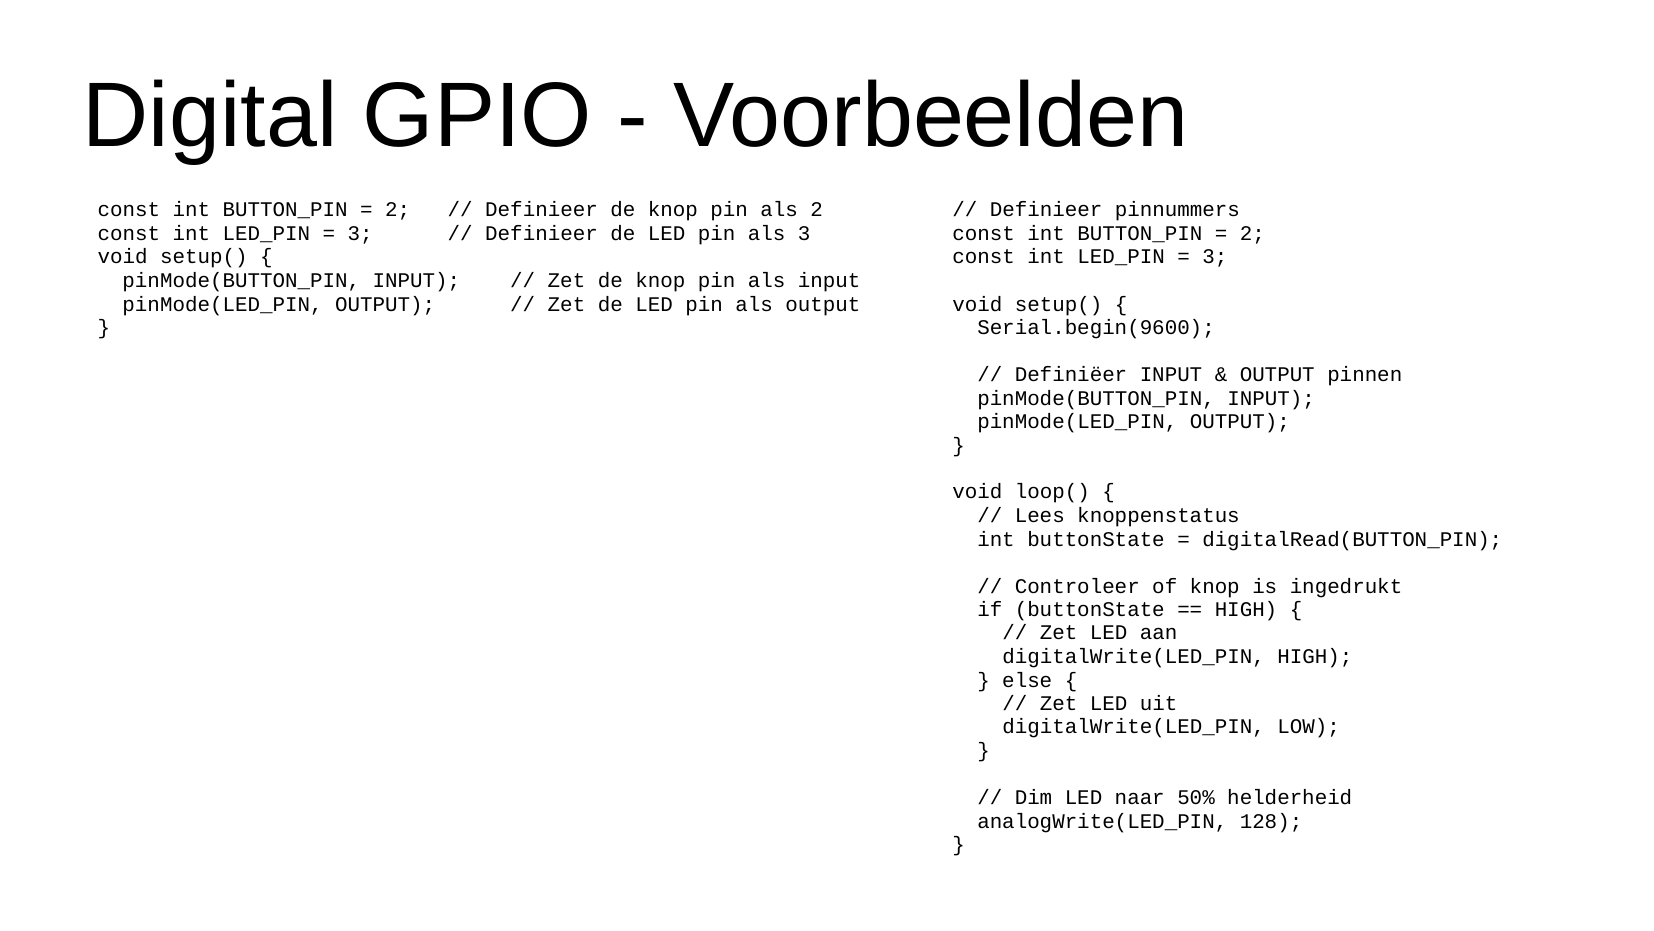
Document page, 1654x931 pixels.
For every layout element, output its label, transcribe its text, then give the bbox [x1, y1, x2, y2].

text_box const int BUTTON_PIN = 2; // Definieer de knop pin als 2 const int LED_PIN = 3; // Definieer de LED pin als 3 void setup() { pinMode(BUTTON_PIN, INPUT); // Zet de knop pin als input pinMode(LED_PIN, OUTPUT); // Zet de LED pin als output } [82, 192, 875, 349]
text_box // Definieer pinnummers const int BUTTON_PIN = 2; const int LED_PIN = 3; void setup() { Serial.begin(9600); // Definiëer INPUT & OUTPUT pinnen pinMode(BUTTON_PIN, INPUT); pinMode(LED_PIN, OUTPUT); } void loop() { // Lees knoppenstatus int buttonState = digitalRead(BUTTON_PIN); // Controleer of knop is ingedrukt if (buttonState == HIGH) { // Zet LED aan digitalWrite(LED_PIN, HIGH); } else { // Zet LED uit digitalWrite(LED_PIN, LOW); } // Dim LED naar 50% helderheid analogWrite(LED_PIN, 128); } [937, 192, 1538, 913]
title Digital GPIO - Voorbeelden [82, 37, 1571, 193]
